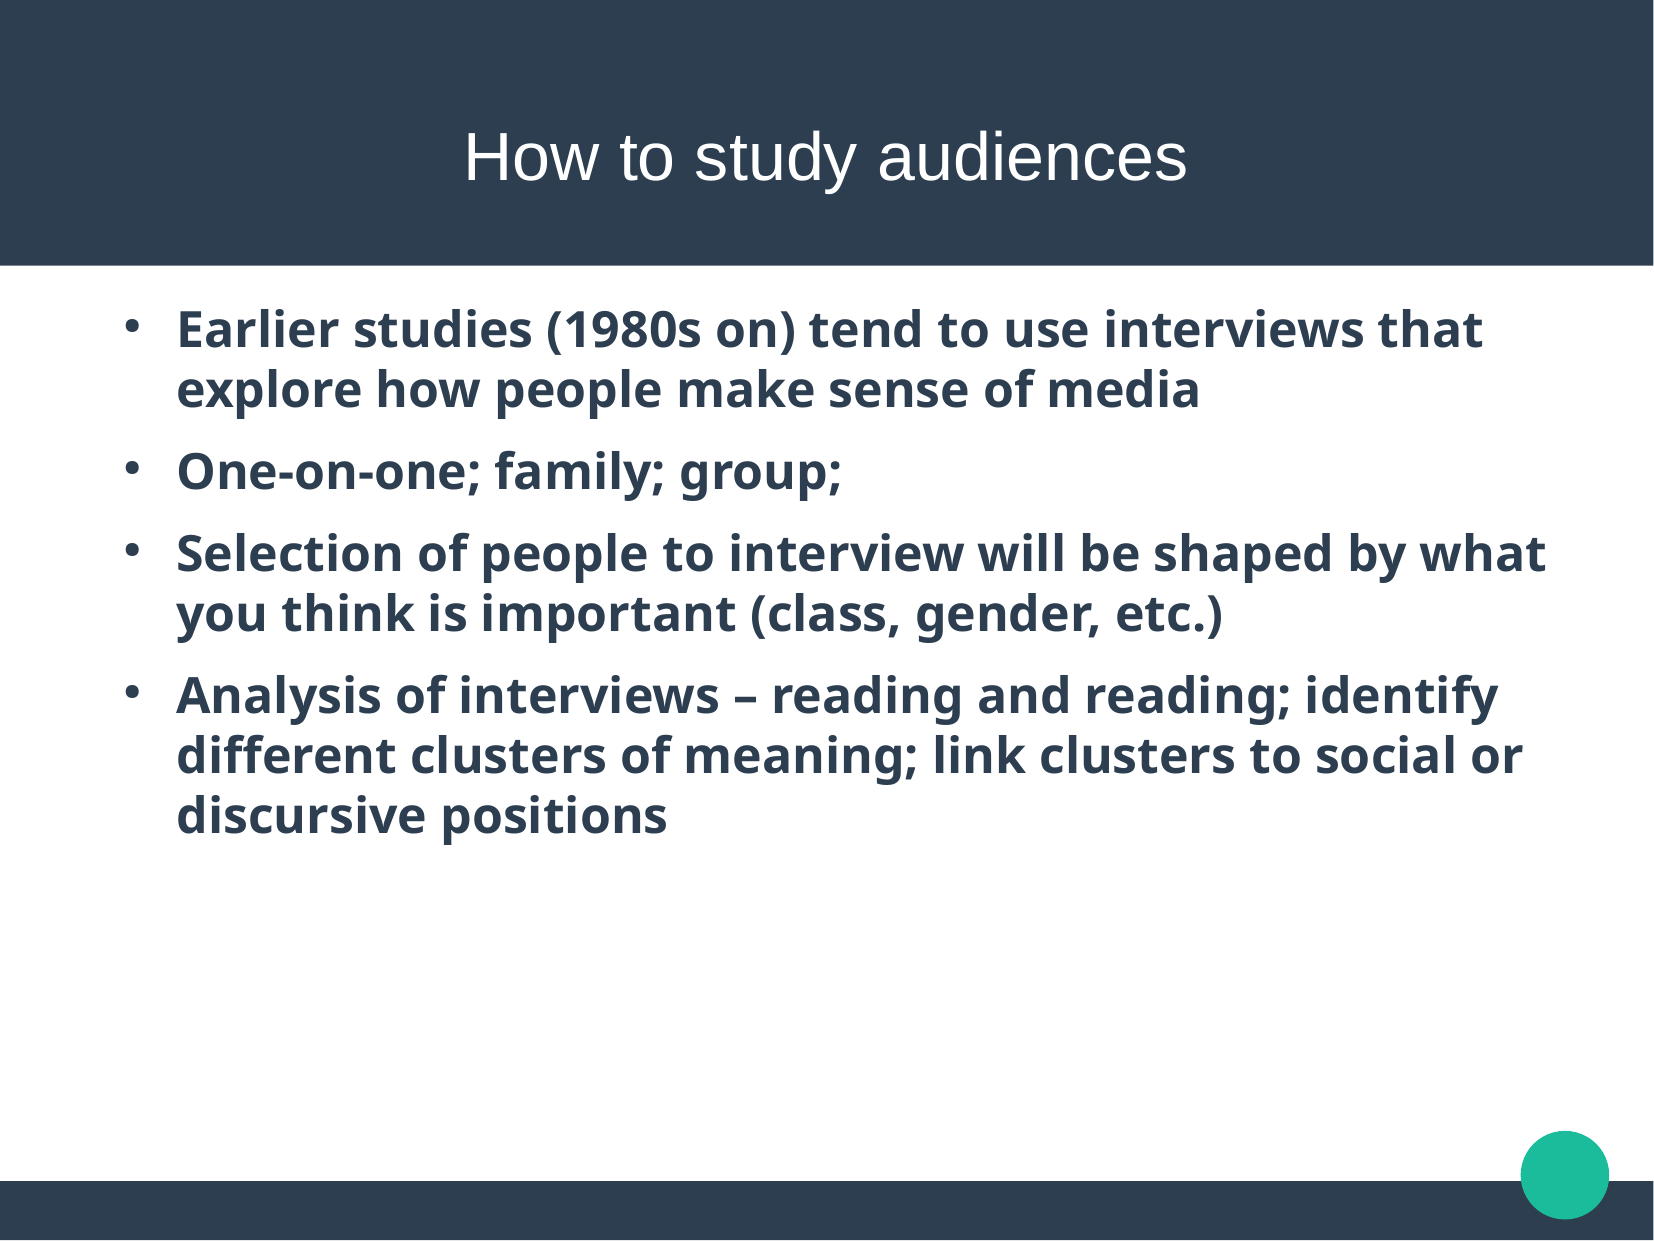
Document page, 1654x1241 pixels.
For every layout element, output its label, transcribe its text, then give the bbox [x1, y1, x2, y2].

list Earlier studies (1980s on) tend to use interviews that explore how people make sense of media One-on-one; family; group; Selection of people to interview will be shaped by what you think is important (class, gender, etc.) Analysis of interviews – reading and reading; identify different clusters of meaning; link clusters to social or discursive positions [82, 290, 1571, 1010]
title How to study audiences [82, 49, 1571, 257]
